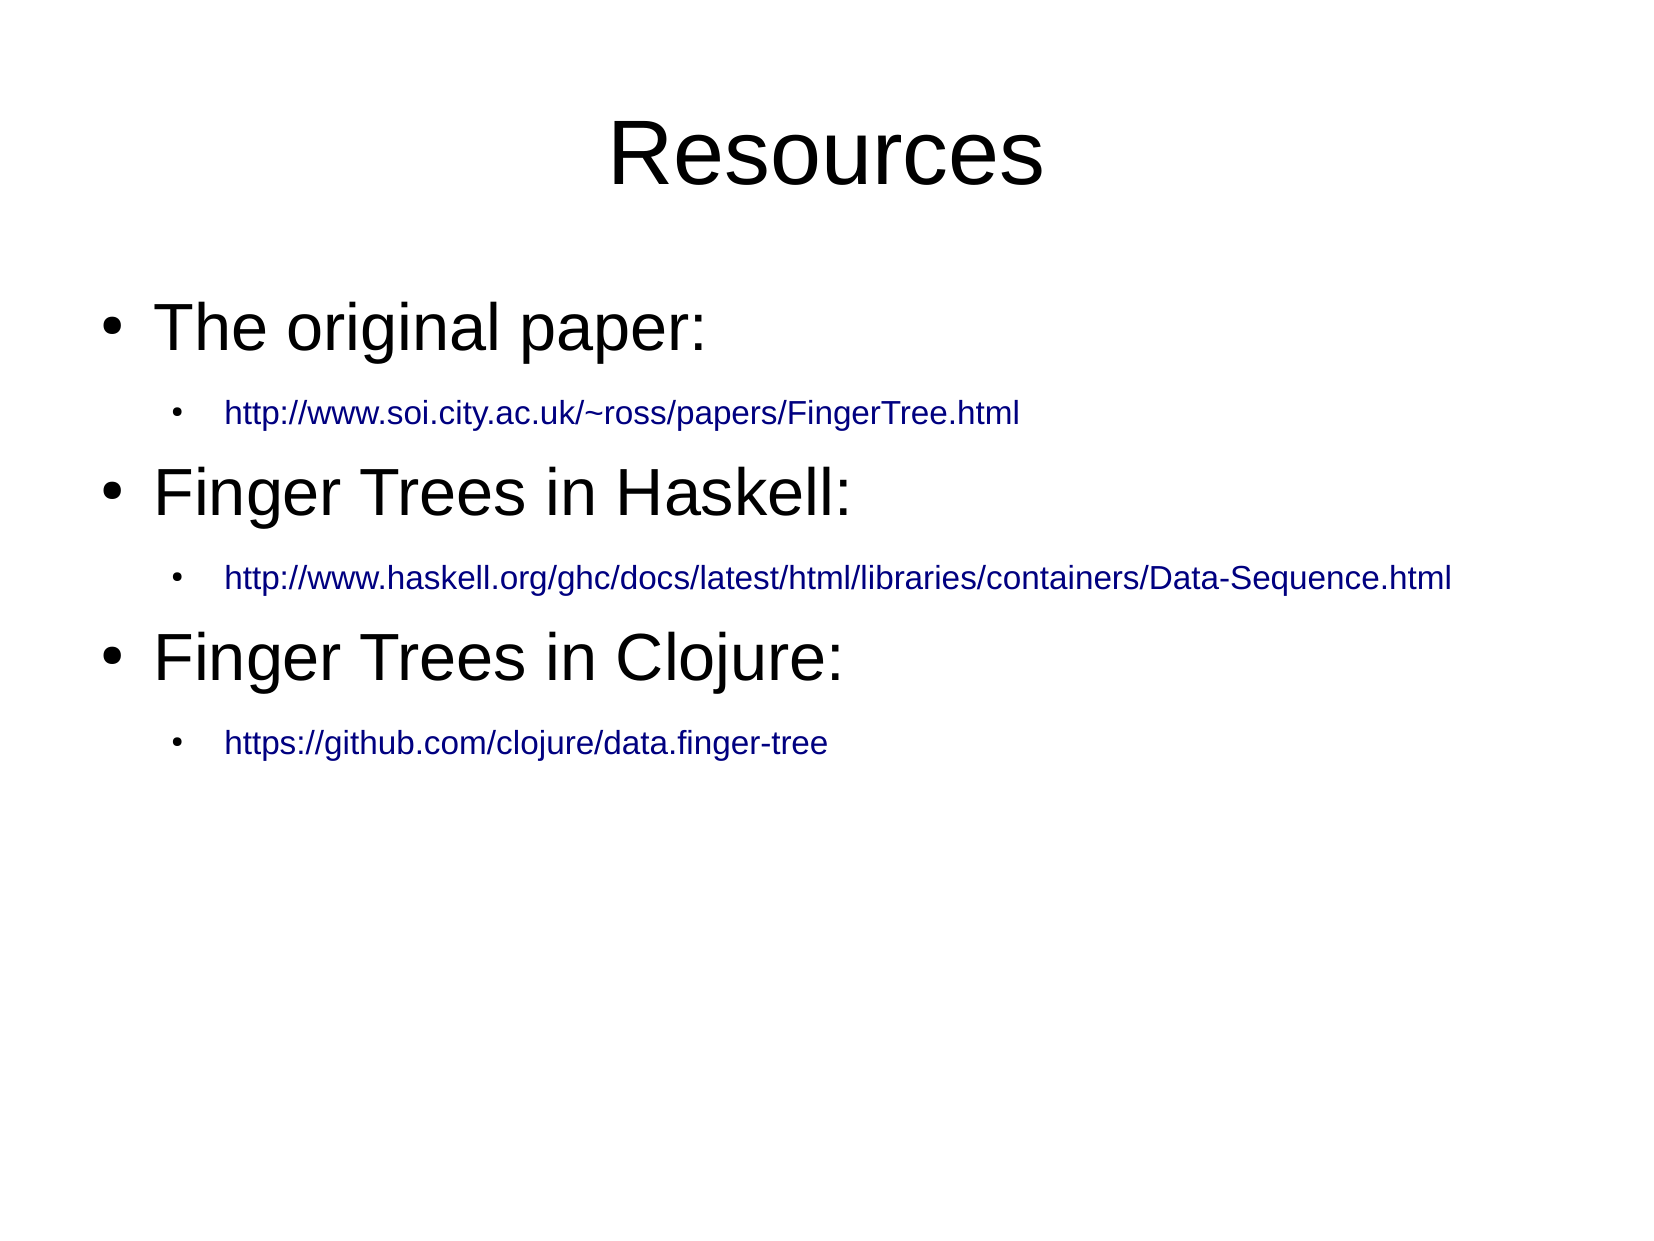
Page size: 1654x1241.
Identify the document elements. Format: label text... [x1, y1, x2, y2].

title Resources [82, 49, 1571, 257]
list The original paper: http://www.soi.city.ac.uk/~ross/papers/FingerTree.html Finger Trees in Haskell: http://www.haskell.org/ghc/docs/latest/html/libraries/containers/Data-Sequence.html Finger Trees in Clojure: https://github.com/clojure/data.finger-tree [82, 290, 1571, 1010]
